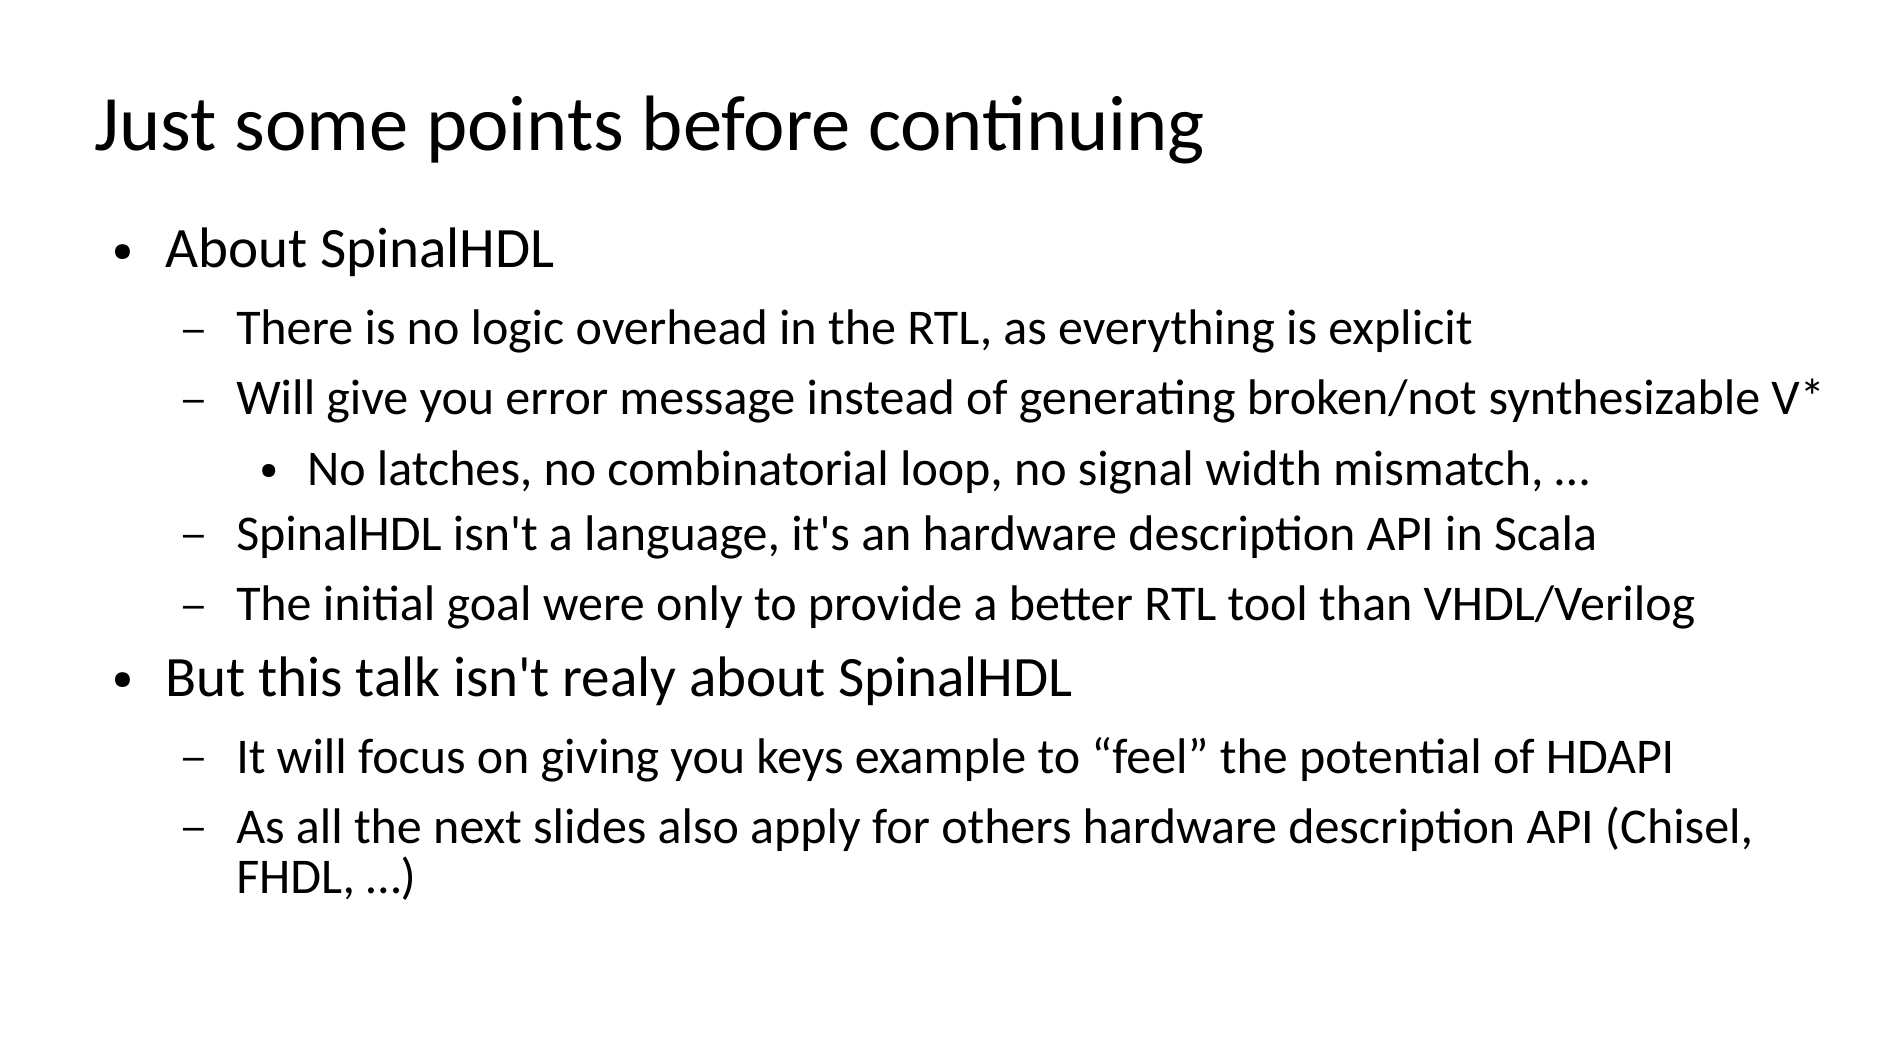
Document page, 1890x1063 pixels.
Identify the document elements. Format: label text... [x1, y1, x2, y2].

list About SpinalHDL There is no logic overhead in the RTL, as everything is explicit Will give you error message instead of generating broken/not synthesizable V* No latches, no combinatorial loop, no signal width mismatch, … SpinalHDL isn't a language, it's an hardware description API in Scala The initial goal were only to provide a better RTL tool than VHDL/Verilog But this talk isn't realy about SpinalHDL It will focus on giving you keys example to “feel” the potential of HDAPI As all the next slides also apply for others hardware description API (Chisel, FHDL, …) [94, 225, 1843, 1063]
title Just some points before continuing [94, 42, 1796, 220]
